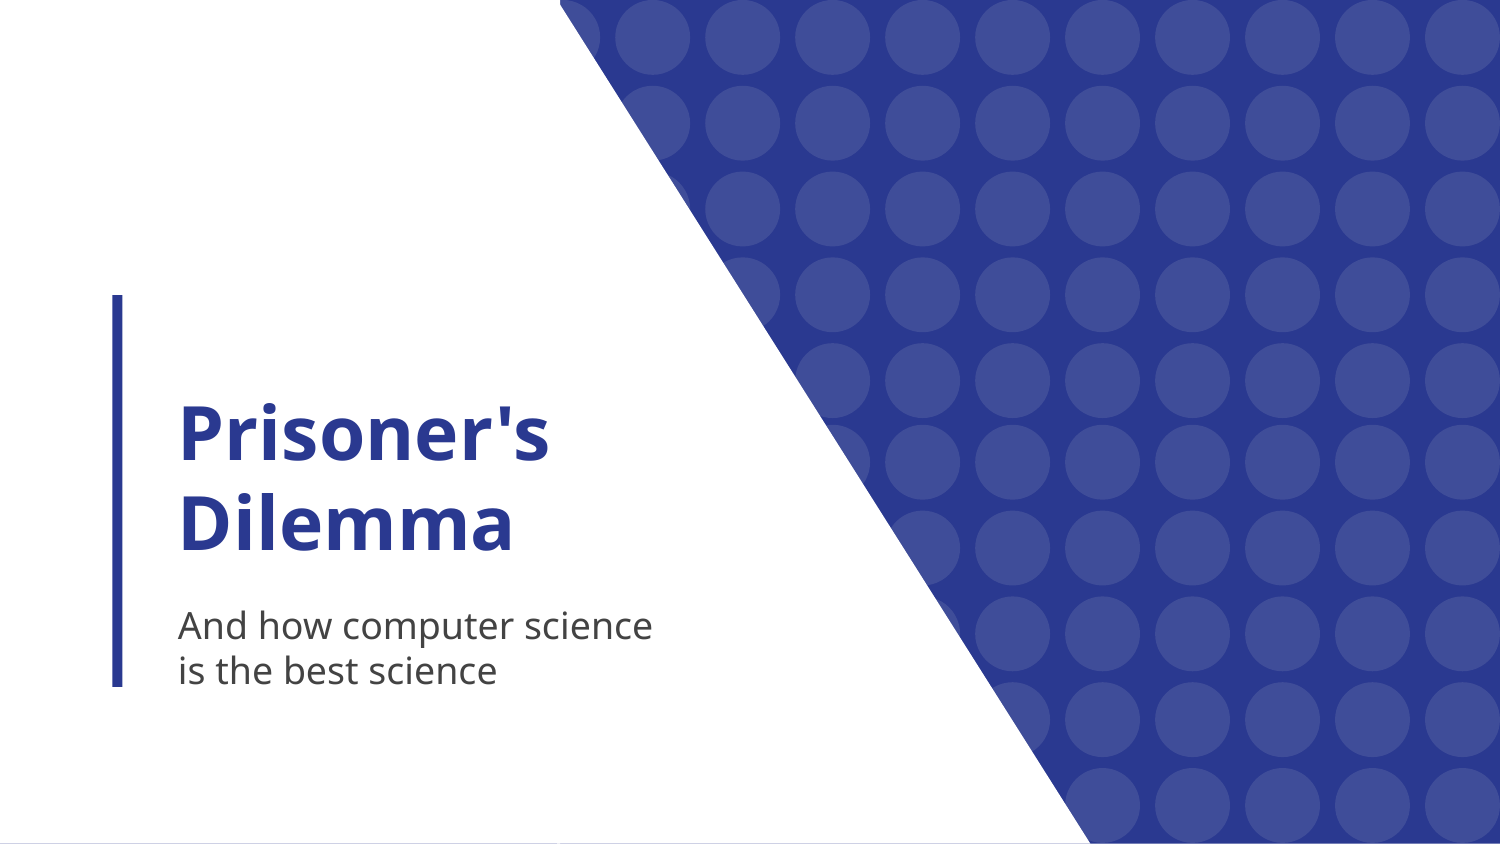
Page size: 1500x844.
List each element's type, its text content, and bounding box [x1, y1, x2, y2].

title Prisoner's Dilemma [162, 295, 678, 581]
subtitle And how computer science is the best science [162, 587, 678, 687]
